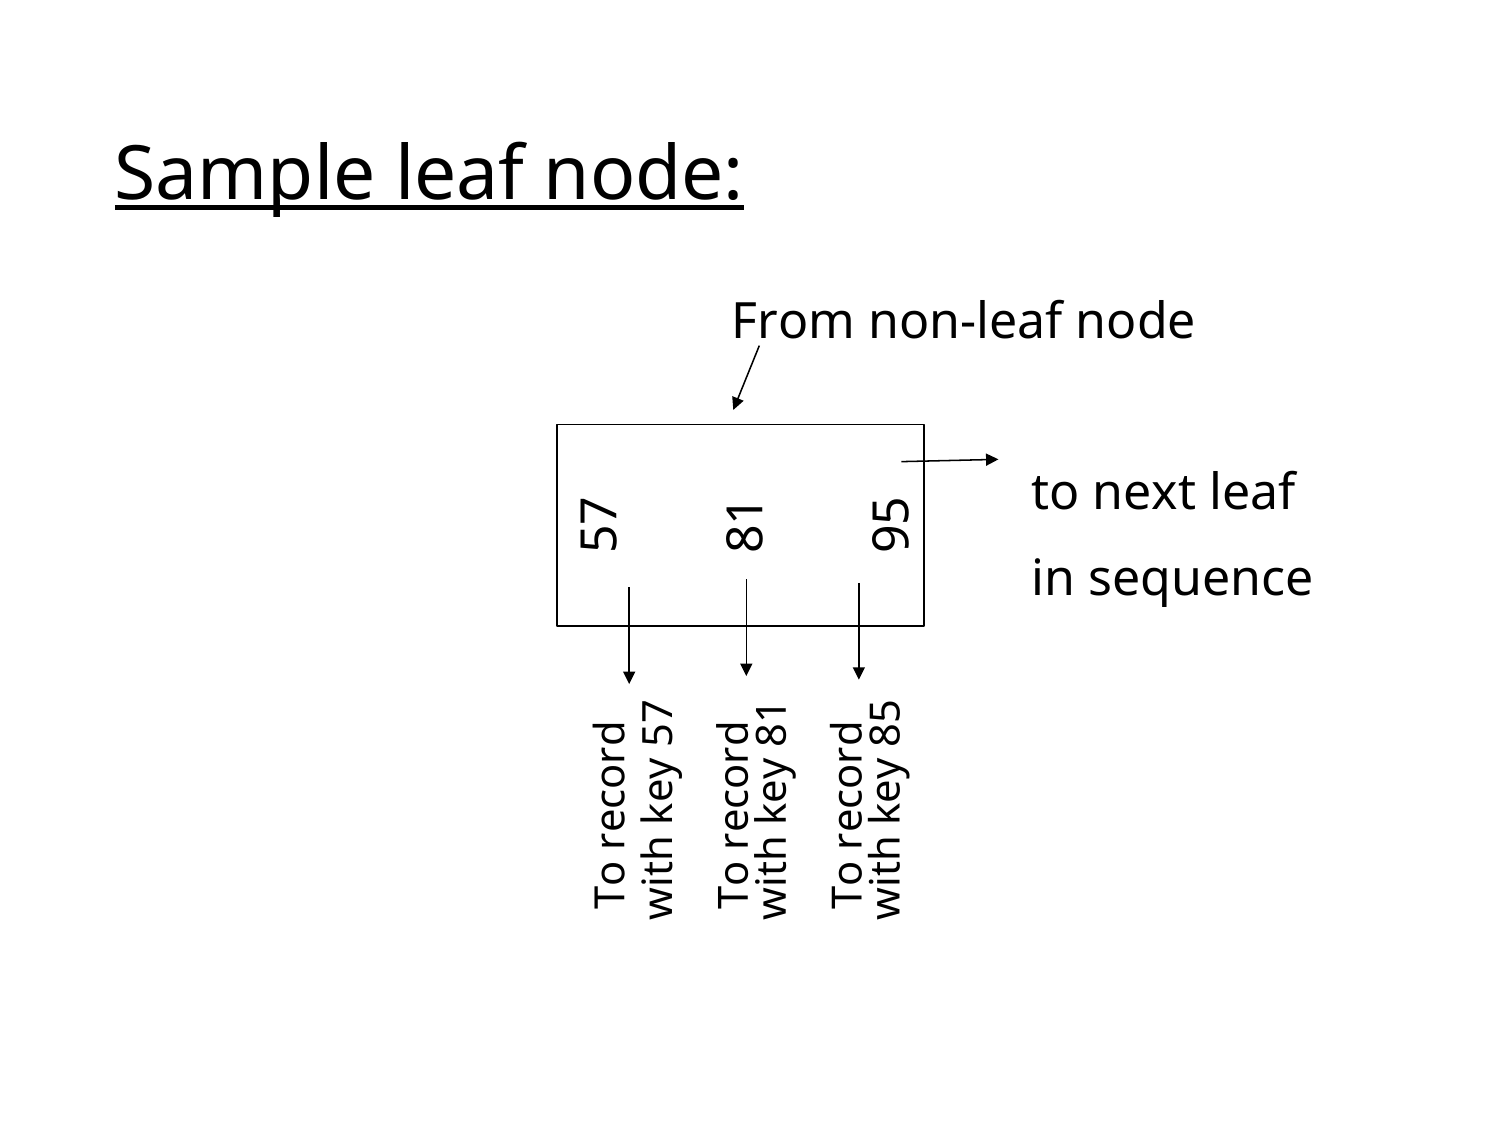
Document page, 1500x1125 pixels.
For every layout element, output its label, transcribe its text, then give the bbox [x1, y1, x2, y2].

text_box To record with key 57 To record with key 81 To record with key 85 [584, 688, 894, 932]
list From non-leaf node to next leaf in sequence [116, 272, 1392, 948]
text_box 57 81 95 [557, 424, 925, 626]
title Sample leaf node: [99, 72, 1375, 261]
